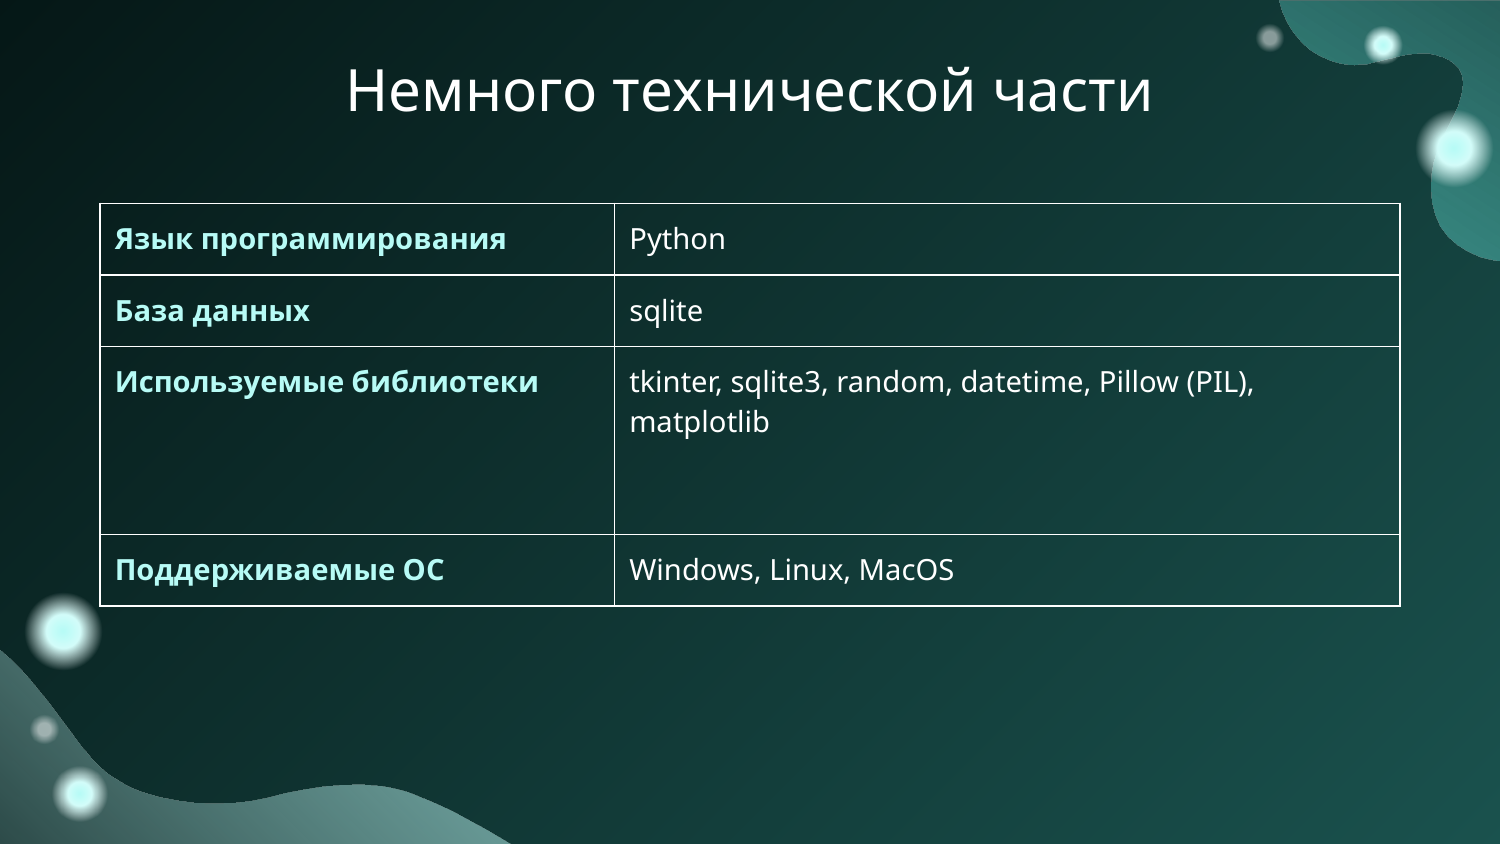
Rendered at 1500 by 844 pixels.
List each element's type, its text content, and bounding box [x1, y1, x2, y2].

table_cell Windows, Linux, MacOS [615, 535, 1399, 605]
title Немного технической части [118, 37, 1382, 132]
table_cell База данных [101, 276, 614, 346]
table_header Язык программирования [101, 204, 614, 274]
table_header Python [615, 204, 1399, 274]
table_cell Поддерживаемые ОС [101, 535, 614, 605]
table_cell Используемые библиотеки [101, 347, 614, 534]
table_cell sqlite [615, 276, 1399, 346]
table_cell tkinter, sqlite3, random, datetime, Pillow (PIL), matplotlib [615, 347, 1399, 534]
